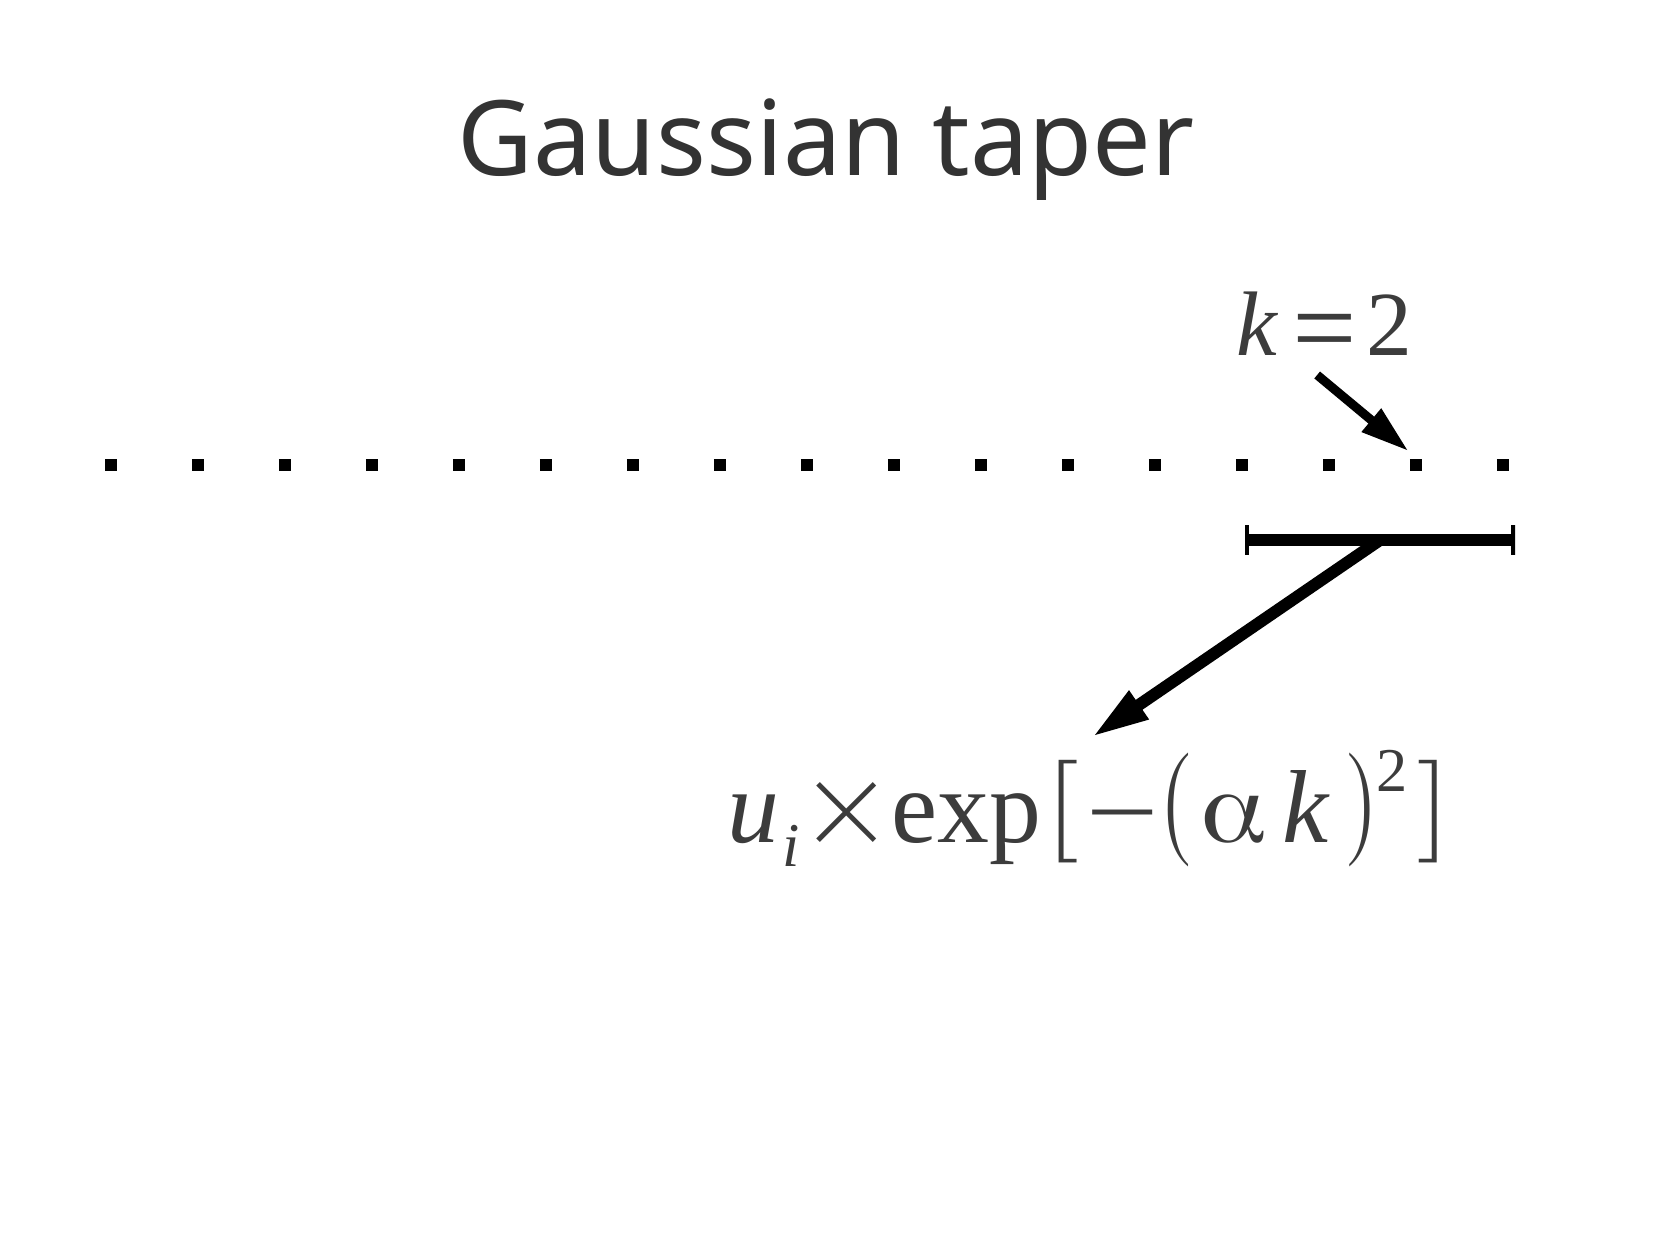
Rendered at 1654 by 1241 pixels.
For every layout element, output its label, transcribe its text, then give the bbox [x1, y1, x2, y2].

chart [1227, 274, 1419, 376]
title Gaussian taper [82, 31, 1571, 239]
chart [720, 735, 1451, 881]
